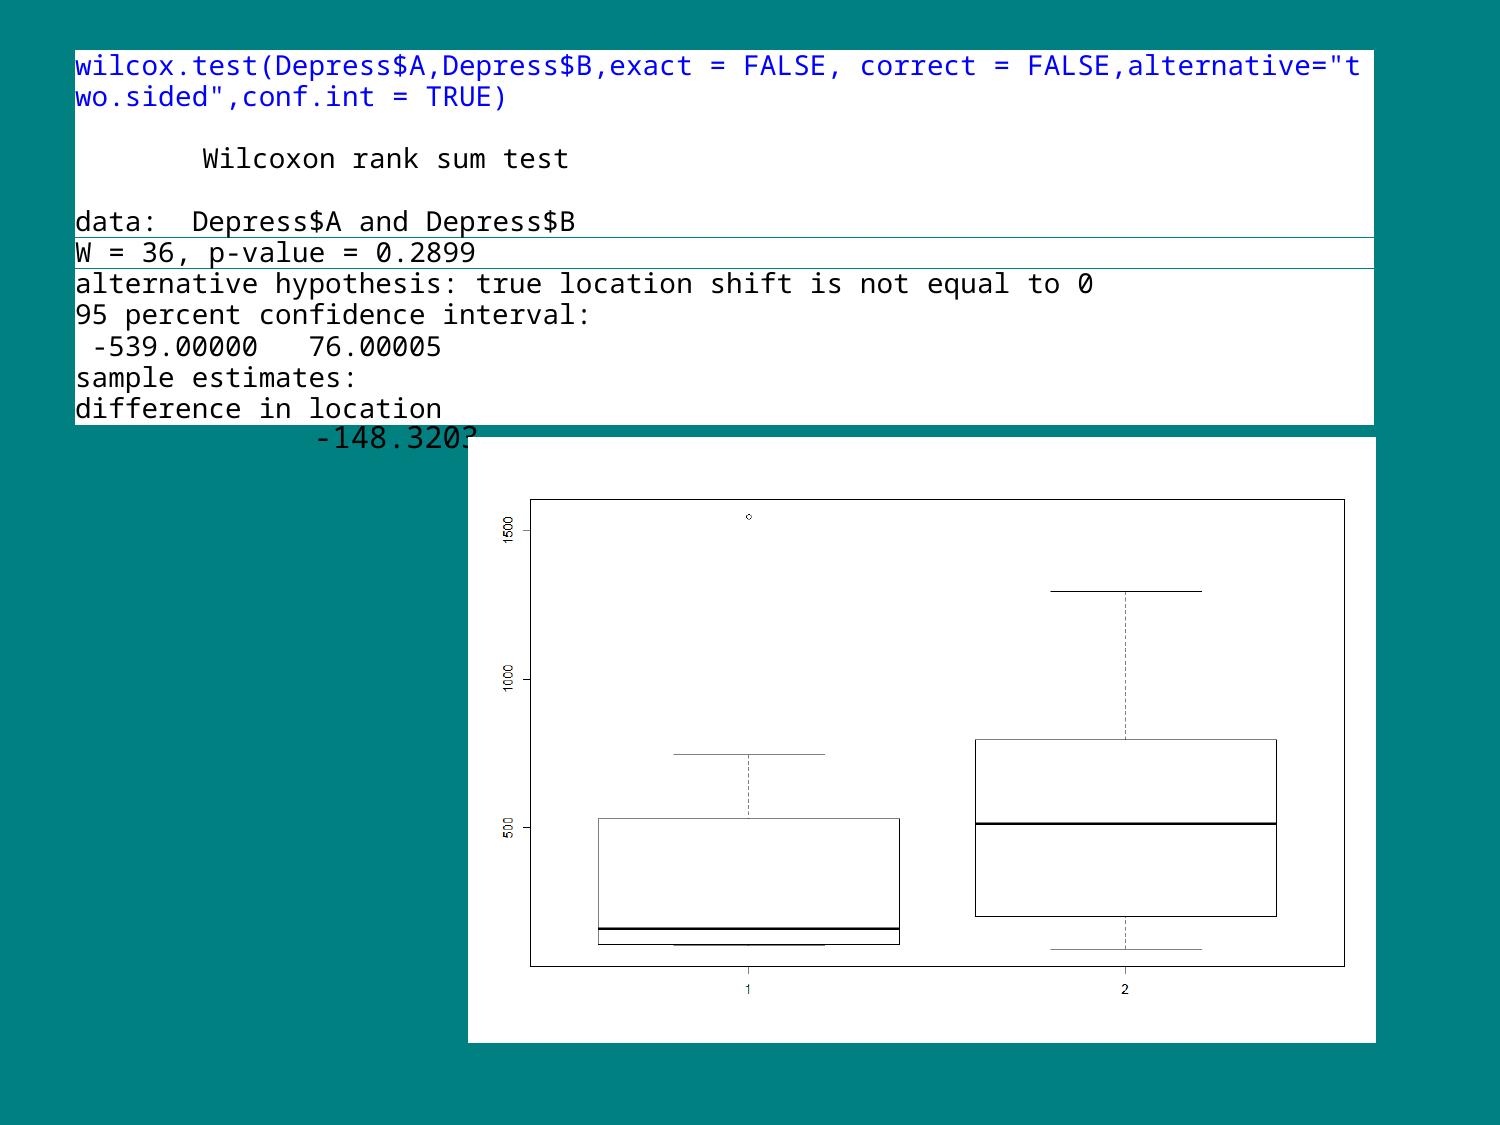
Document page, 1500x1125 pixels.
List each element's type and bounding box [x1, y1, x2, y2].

picture [75, 50, 1376, 1043]
